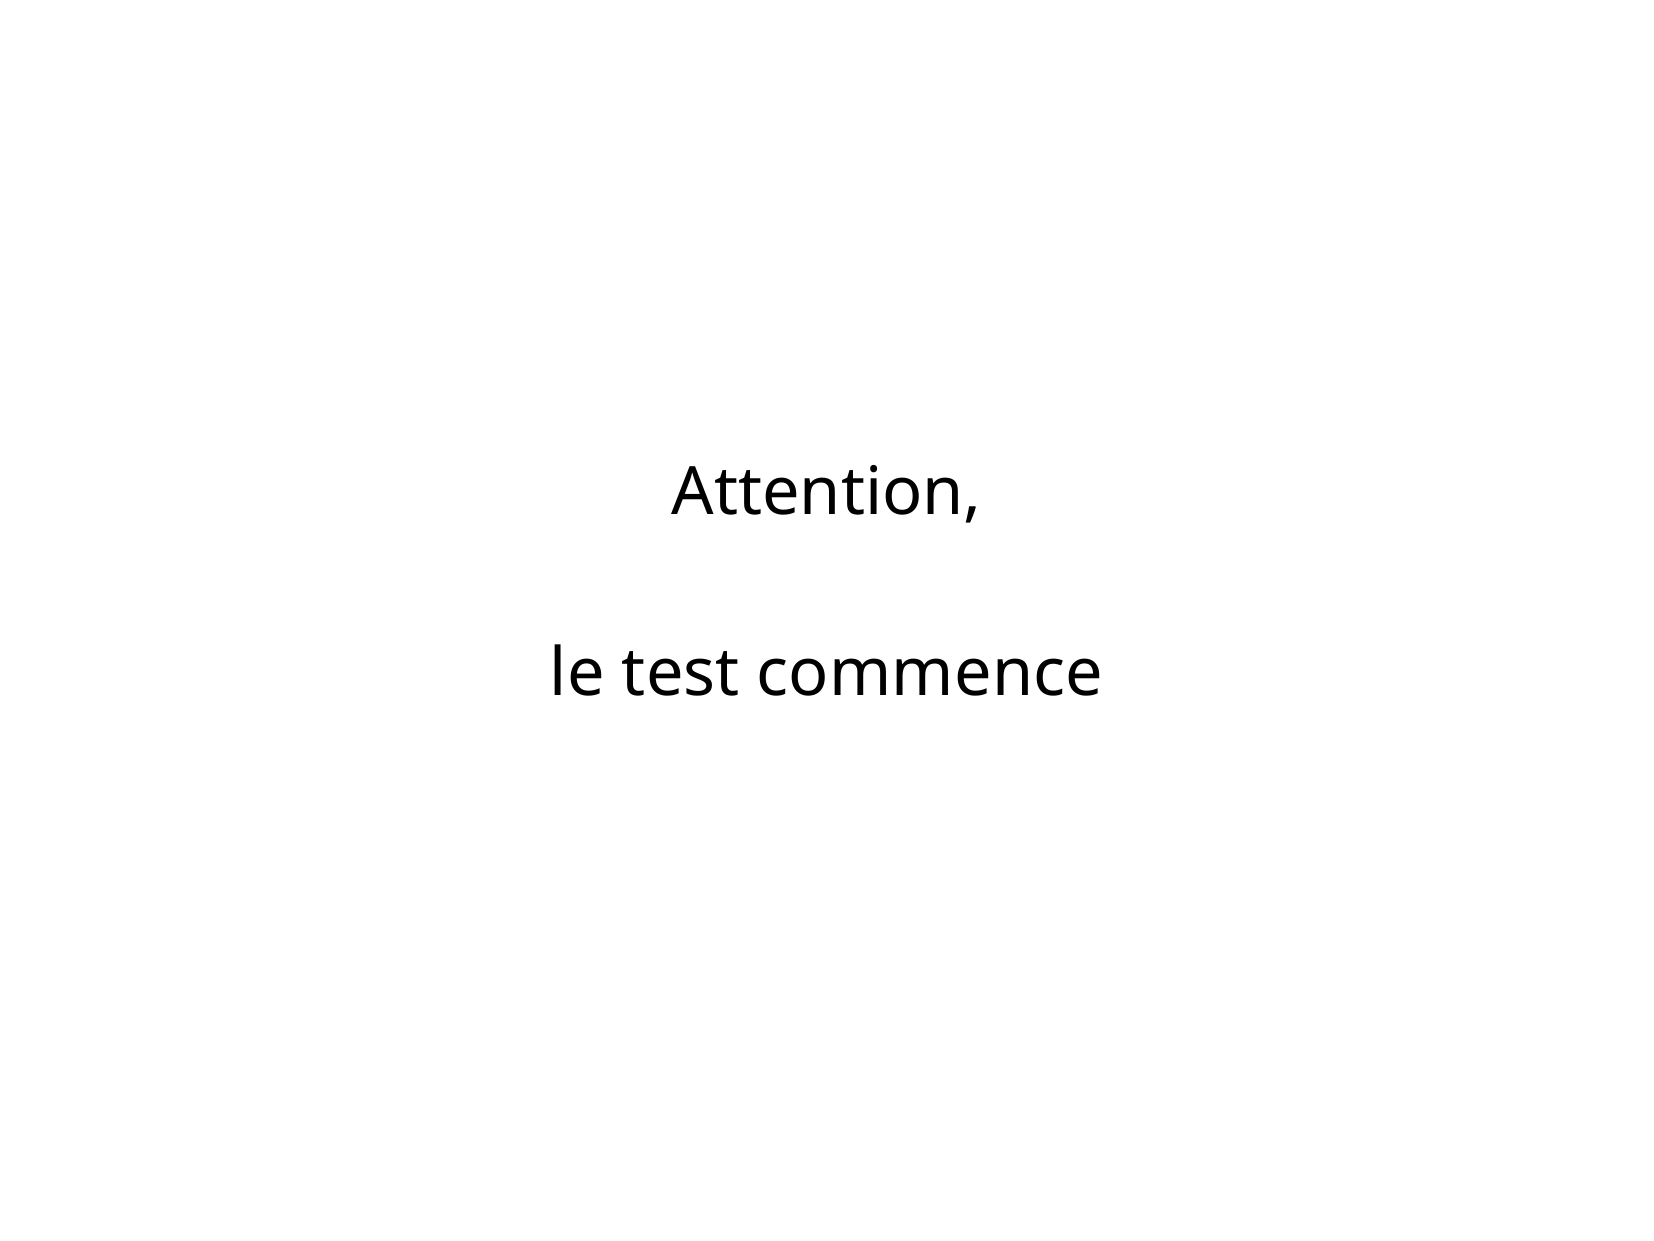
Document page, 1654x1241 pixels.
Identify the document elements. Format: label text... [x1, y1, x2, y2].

subtitle Attention, le test commence [82, 49, 1571, 1109]
